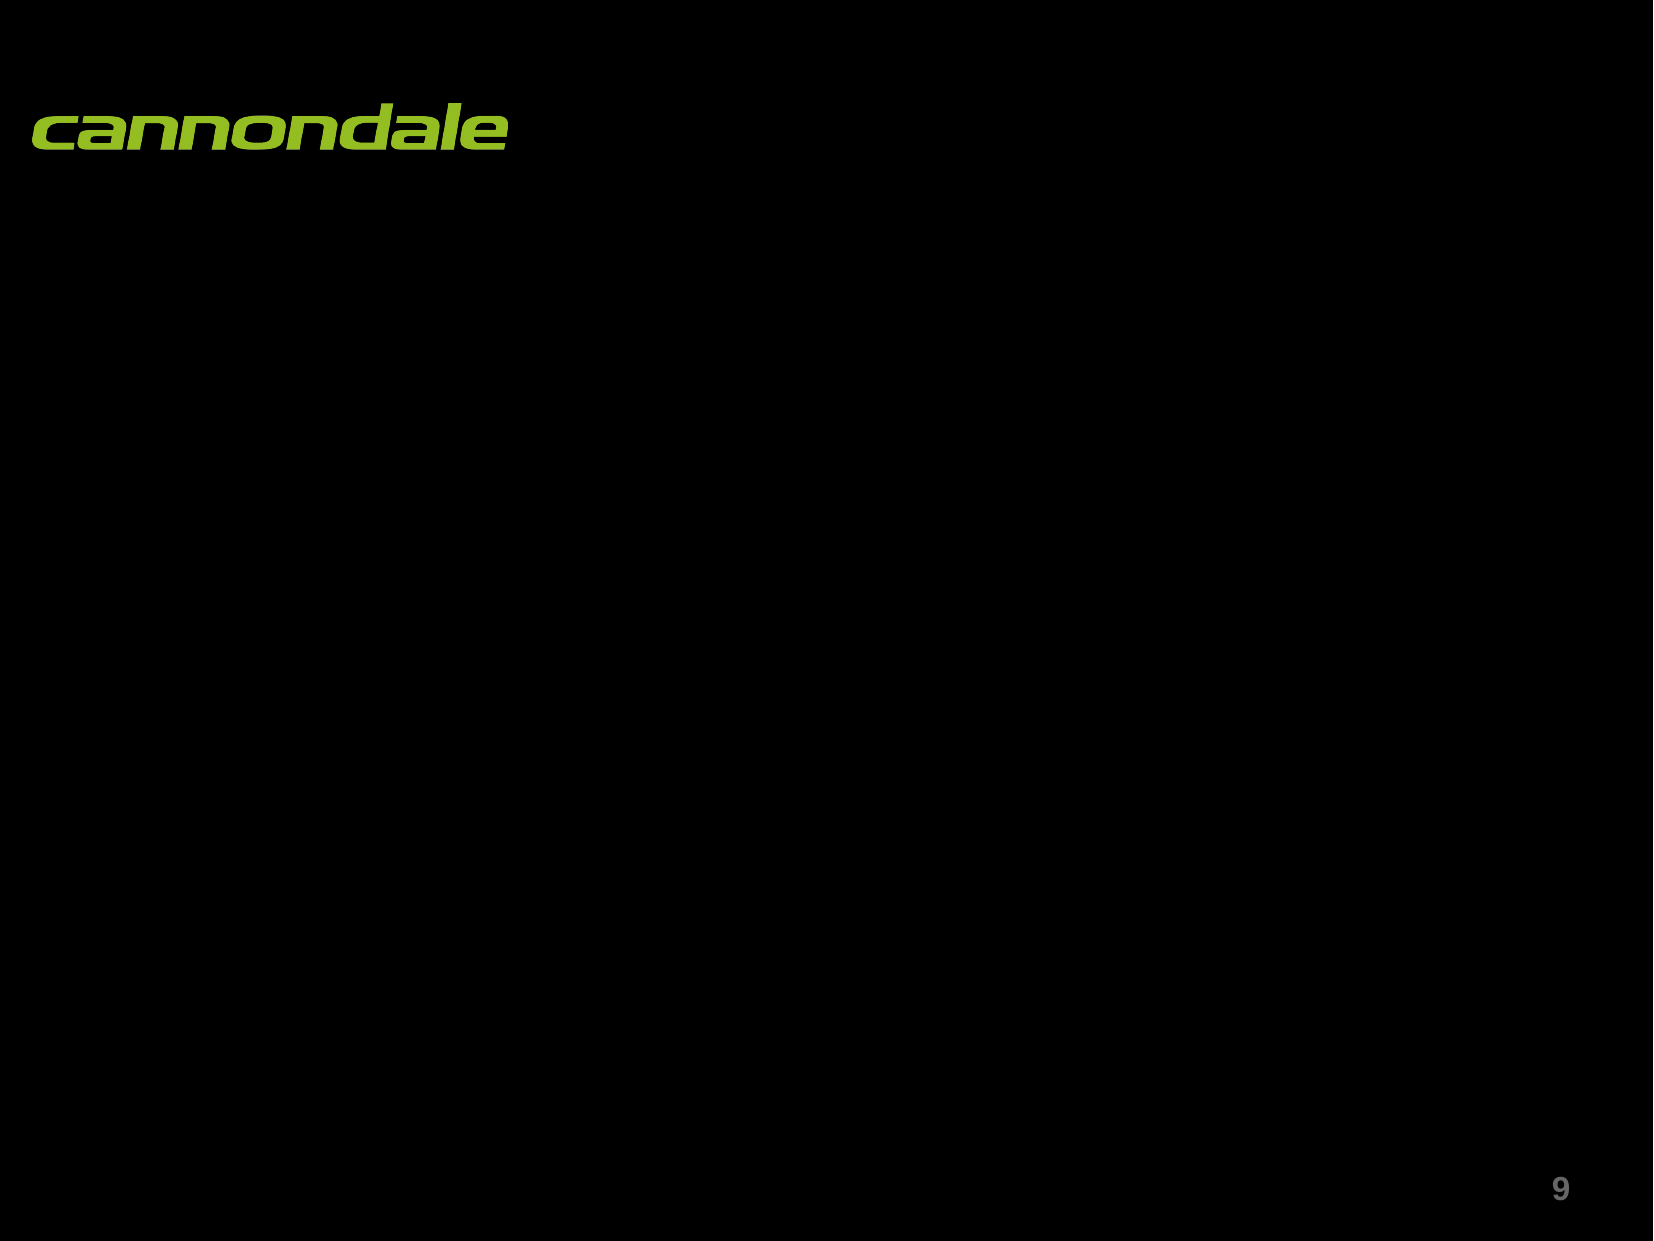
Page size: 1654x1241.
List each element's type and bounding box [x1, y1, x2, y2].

picture [32, 103, 508, 151]
